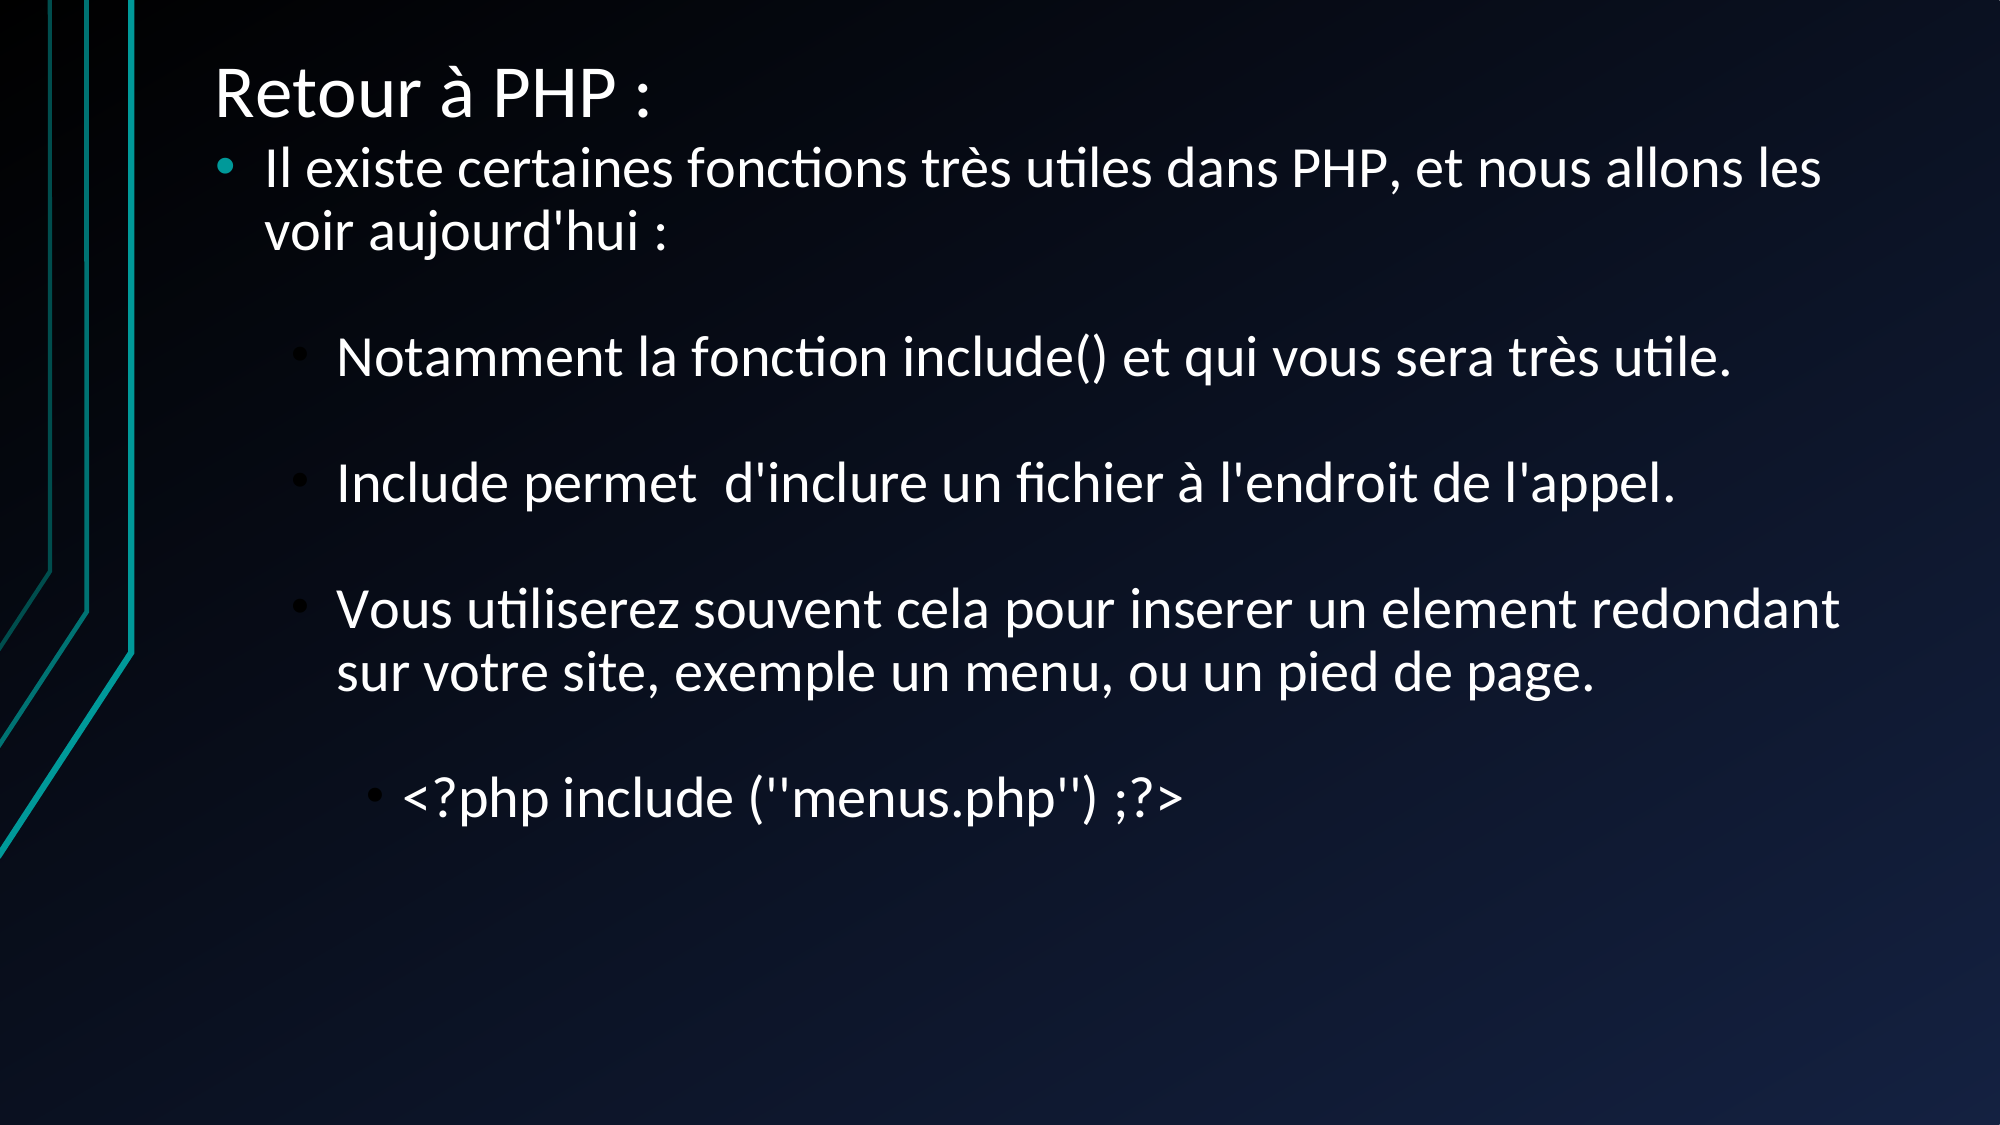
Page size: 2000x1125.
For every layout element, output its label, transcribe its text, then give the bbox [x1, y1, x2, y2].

text_box Il existe certaines fonctions très utiles dans PHP, et nous allons les voir aujourd'hui : Notamment la fonction include() et qui vous sera très utile. Include permet d'inclure un fichier à l'endroit de l'appel. Vous utiliserez souvent cela pour inserer un element redondant sur votre site, exemple un menu, ou un pied de page. <?php include (''menus.php'') ;?> [200, 129, 1900, 863]
text_box Retour à PHP : [200, 45, 1900, 129]
